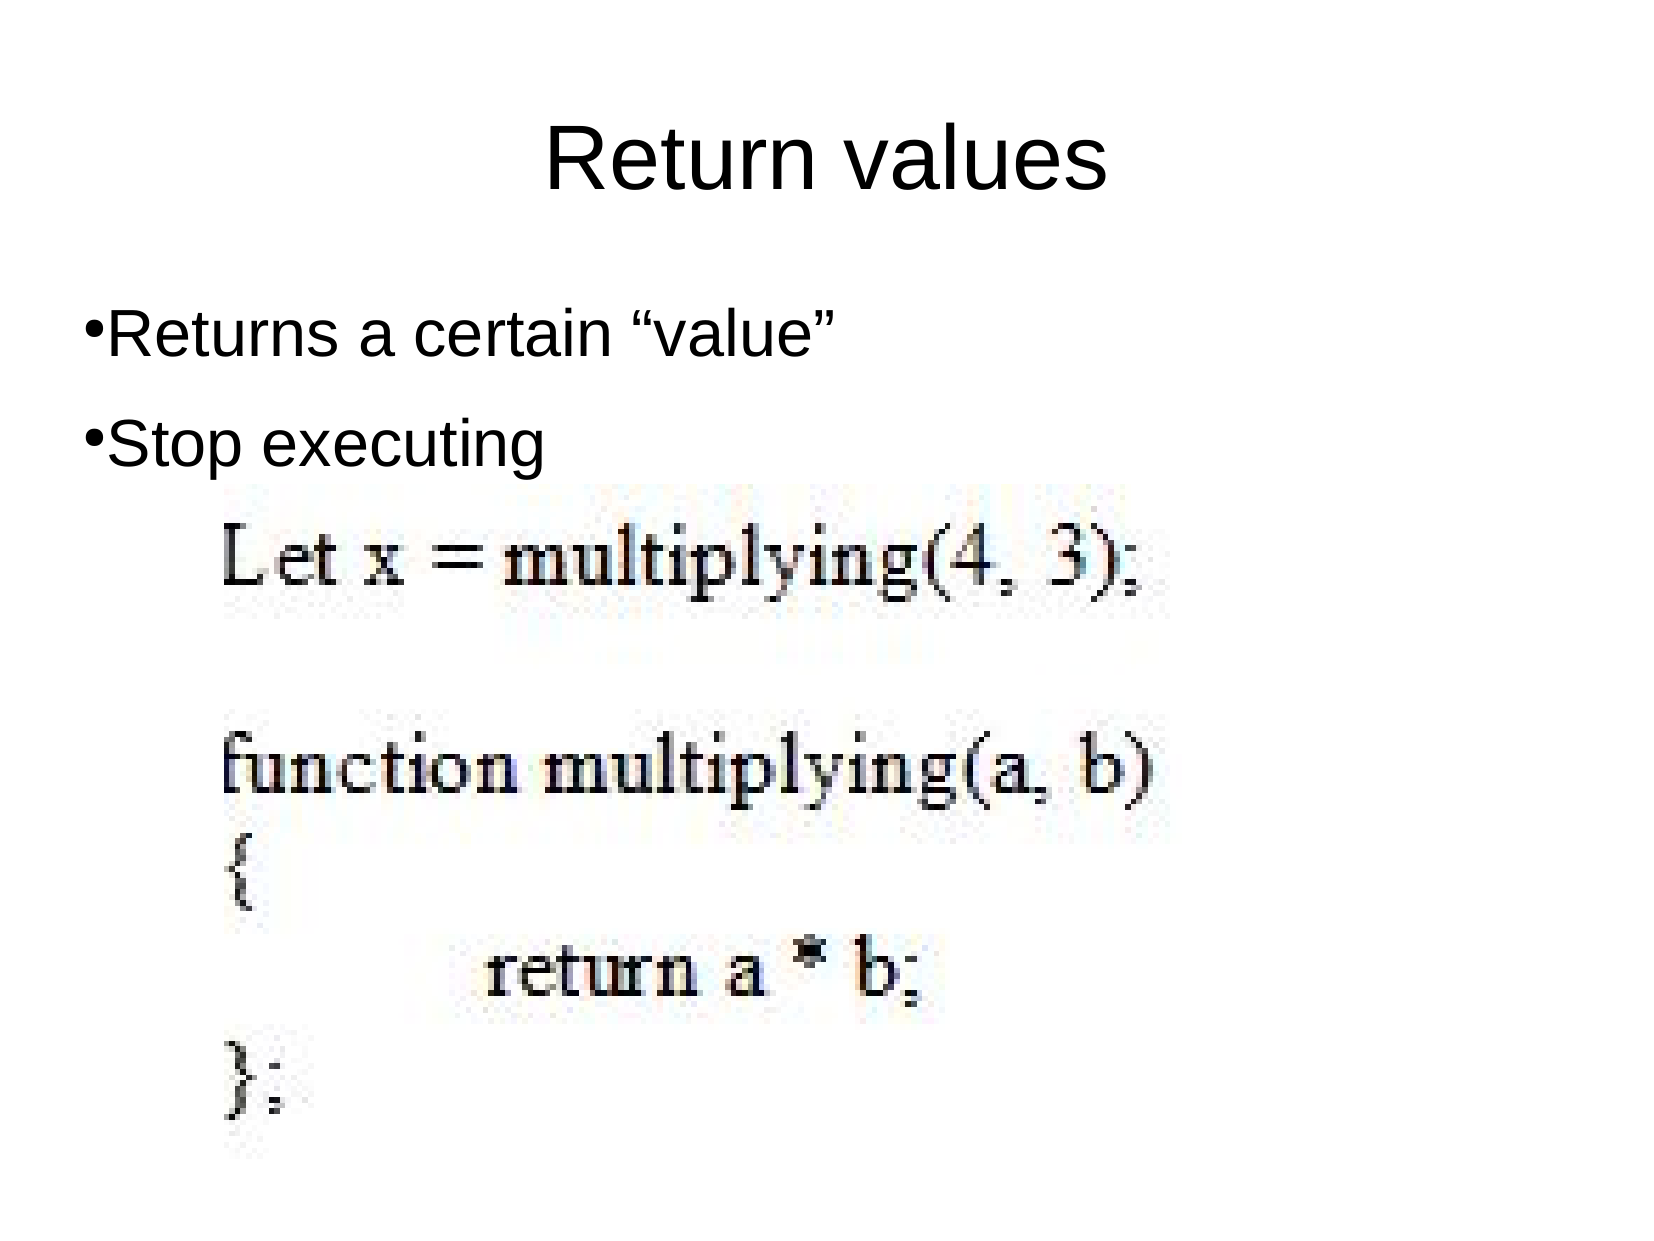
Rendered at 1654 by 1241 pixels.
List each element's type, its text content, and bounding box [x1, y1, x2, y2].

list Returns a certain “value” Stop executing [82, 290, 1571, 1109]
picture [224, 484, 1182, 1183]
title Return values [82, 49, 1571, 257]
